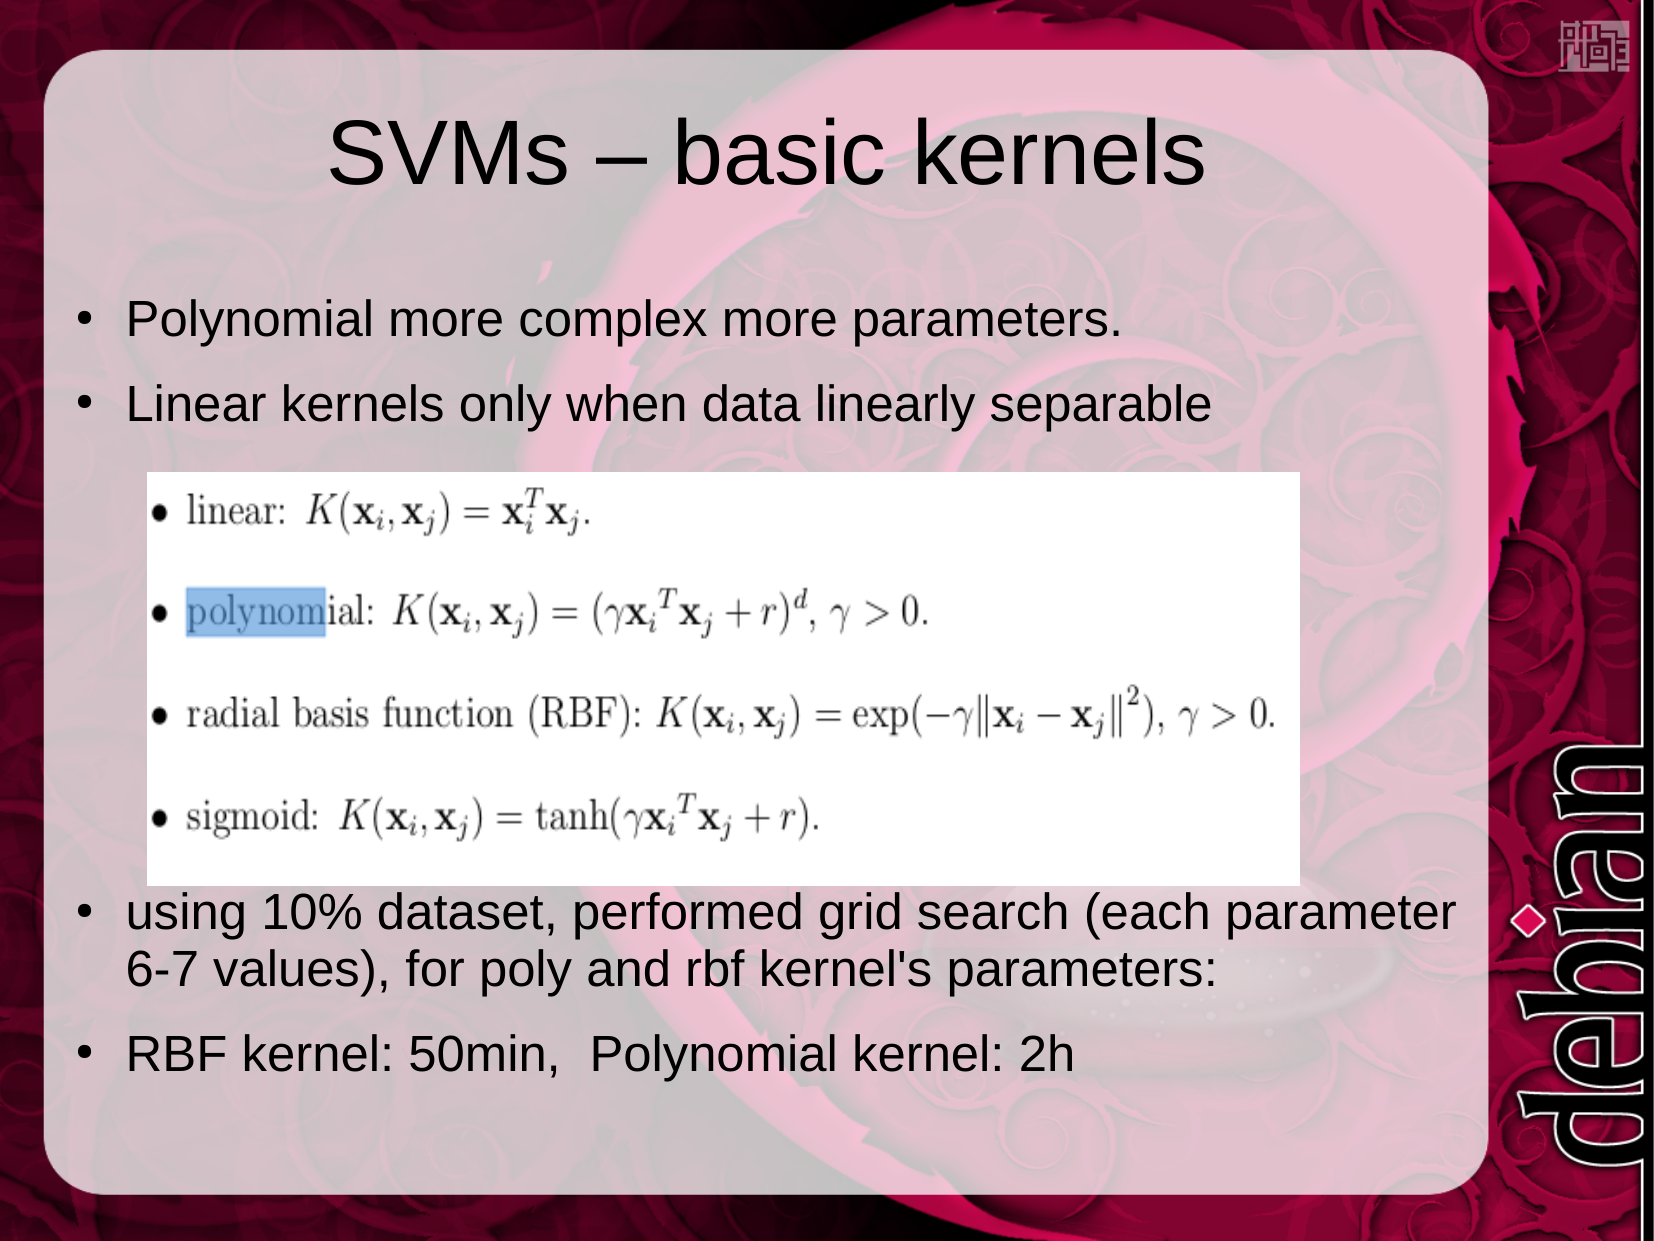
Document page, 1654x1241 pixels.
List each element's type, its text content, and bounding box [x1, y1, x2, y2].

list Polynomial more complex more parameters. Linear kernels only when data linearly separable using 10% dataset, performed grid search (each parameter 6-7 values), for poly and rbf kernel's parameters: RBF kernel: 50min, Polynomial kernel: 2h [59, 290, 1477, 1109]
title SVMs – basic kernels [59, 49, 1477, 257]
picture [0, 0, 1654, 1241]
